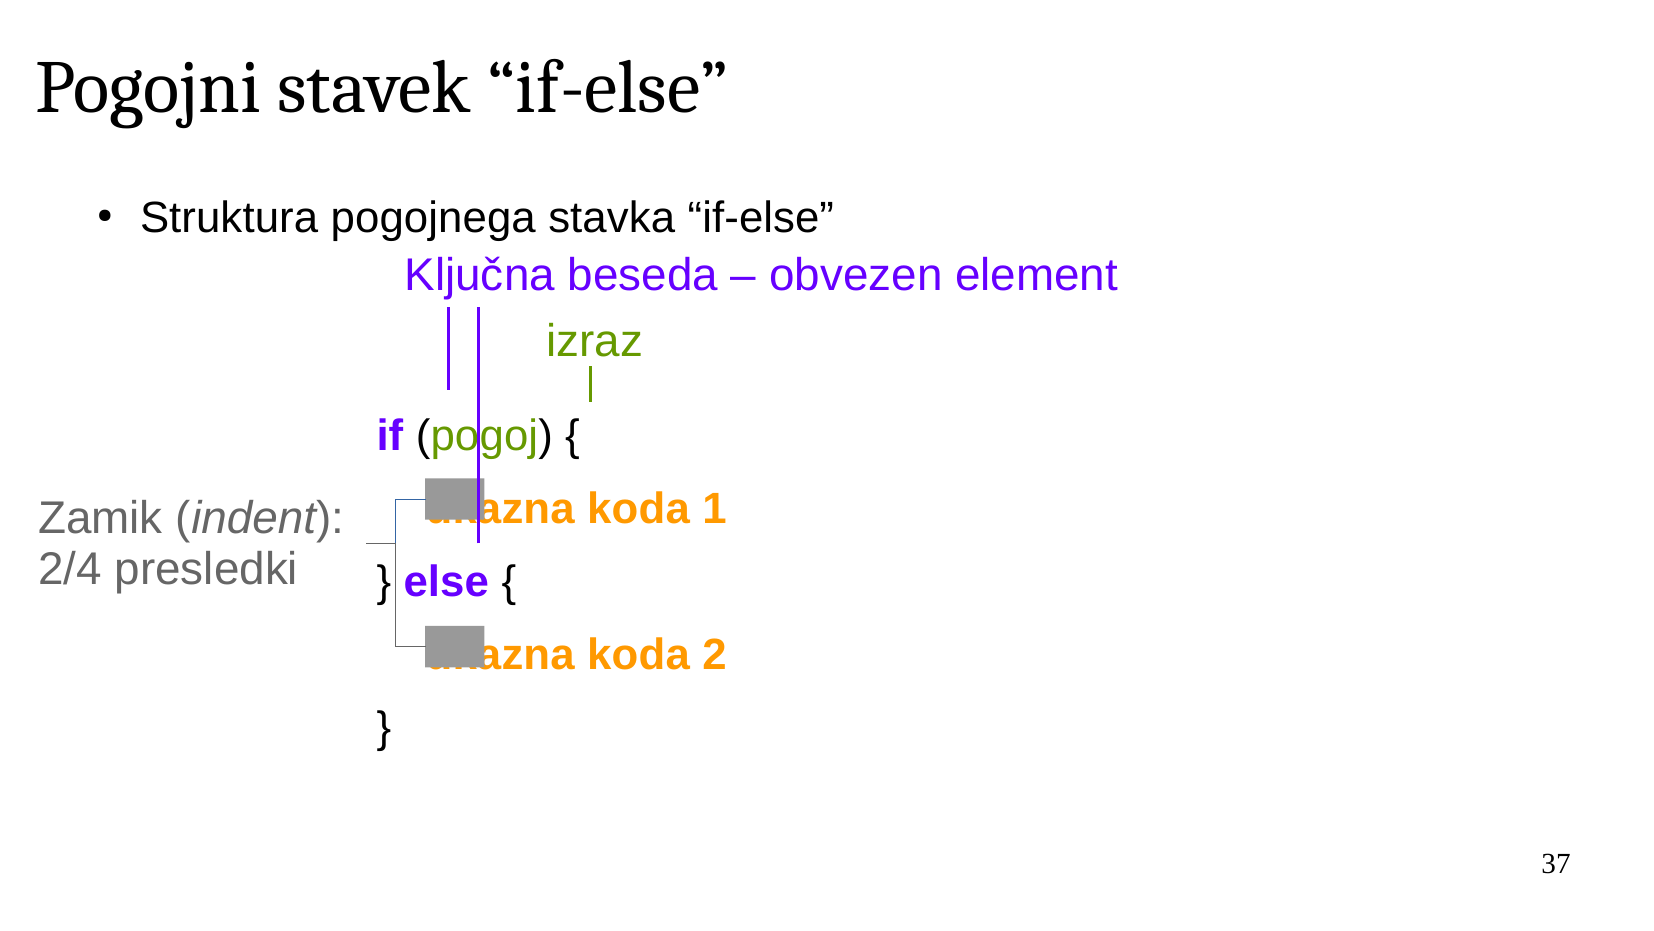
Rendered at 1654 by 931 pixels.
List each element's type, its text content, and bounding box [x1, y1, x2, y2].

text_box [425, 478, 477, 520]
title Pogojni stavek “if-else” [35, 21, 1524, 154]
text_box [480, 478, 485, 520]
text_box Zamik (indent): 2/4 presledki [23, 484, 367, 603]
text_box Ključna beseda – obvezen element [389, 241, 1193, 308]
list Struktura pogojnega stavka “if-else” if (pogoj) { ukazna koda 1 } else { ukazna koda 2 } [82, 192, 1571, 827]
text_box izraz [531, 307, 934, 426]
text_box [425, 625, 485, 668]
